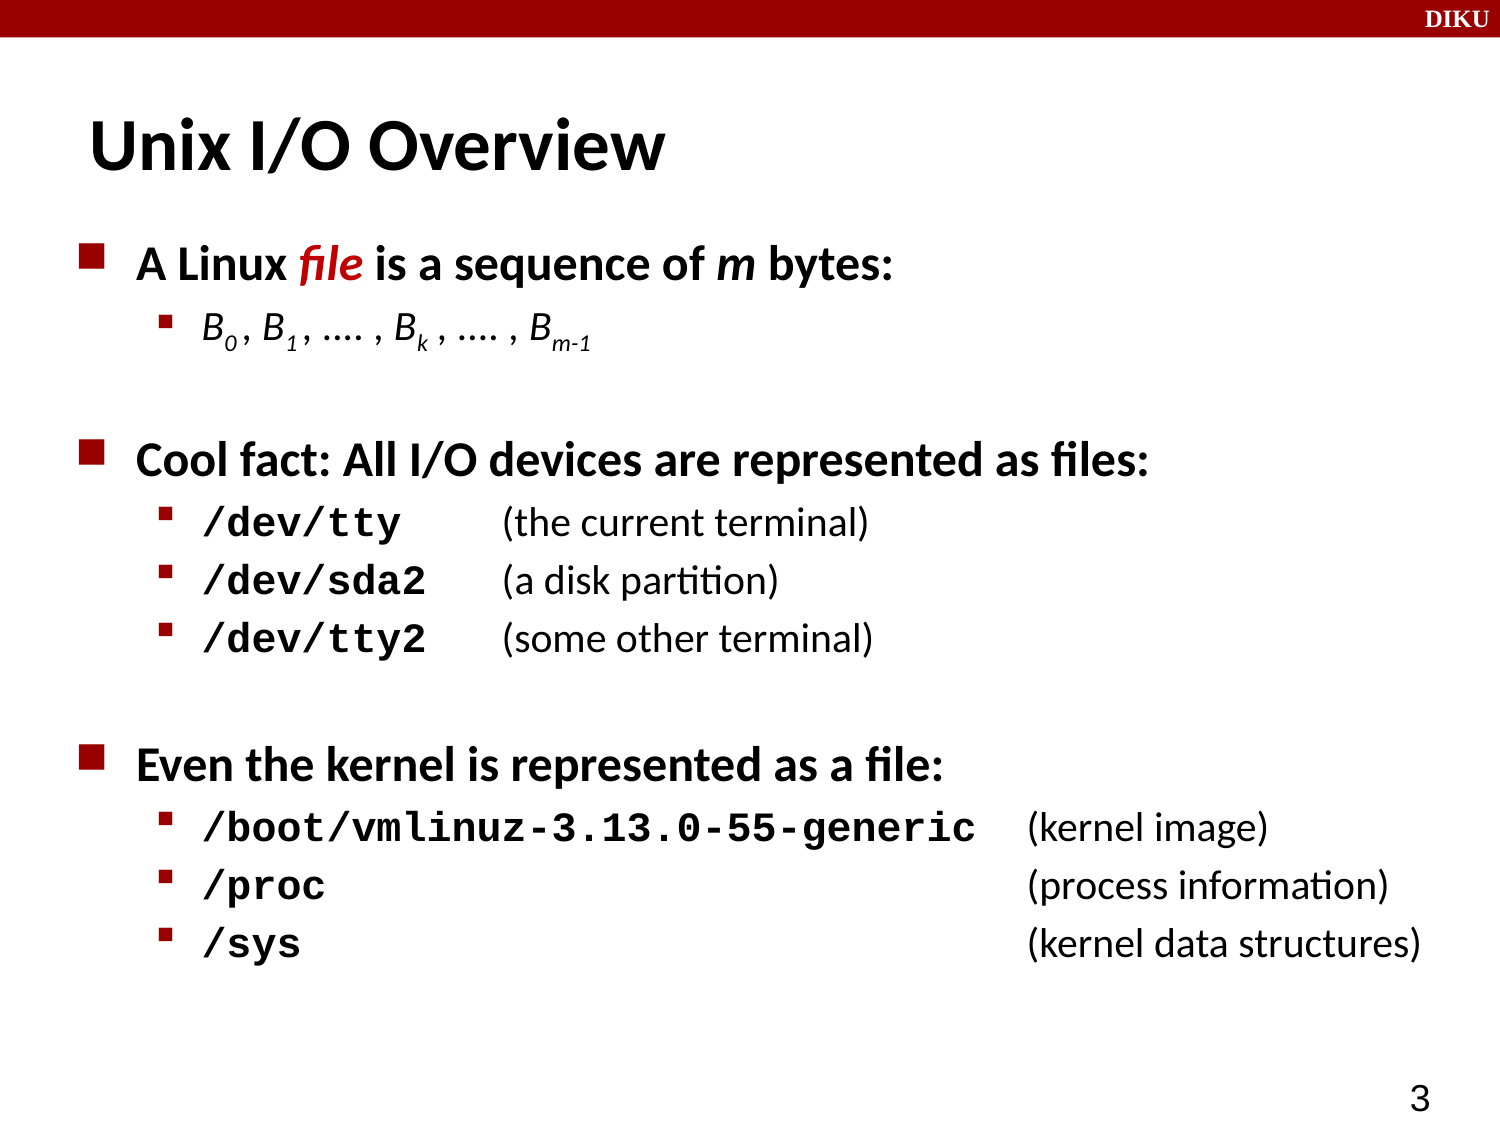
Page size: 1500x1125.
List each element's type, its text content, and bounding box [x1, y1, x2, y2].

text_box Unix I/O Overview [75, 93, 888, 188]
text_box A Linux file is a sequence of m bytes: B0 , B1 , .... , Bk , .... , Bm-1 Cool fact: All I/O devices are represented as files: /dev/tty (the current terminal) /dev/sda2 (a disk partition) /dev/tty2 (some other terminal) Even the kernel is represented as a file: /boot/vmlinuz-3.13.0-55-generic (kernel image) /proc (process information) /sys (kernel data structures) [65, 223, 1488, 1039]
